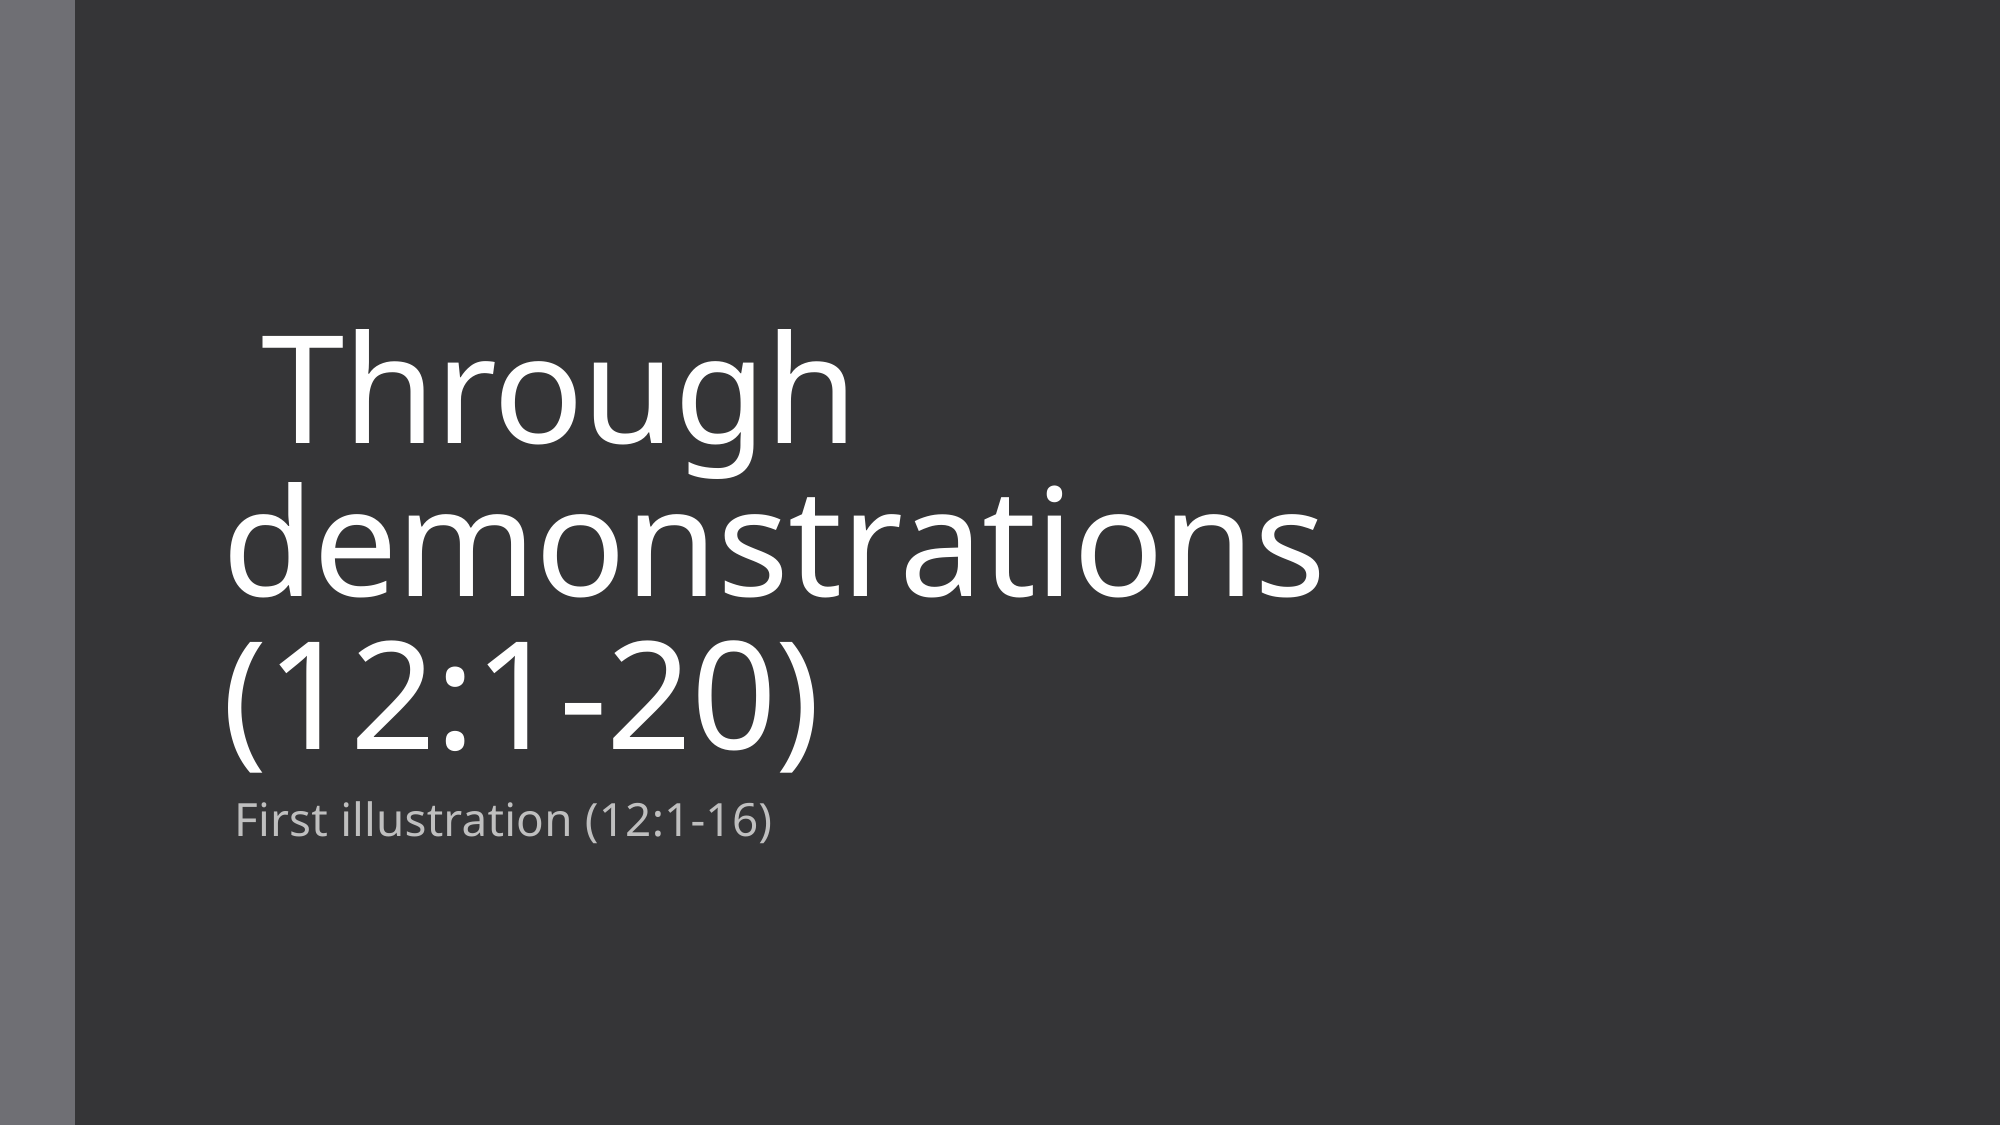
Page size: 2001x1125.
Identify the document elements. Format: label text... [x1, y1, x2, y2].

subtitle First illustration (12:1-16) [206, 787, 1752, 1066]
title Through demonstrations (12:1-20) [206, 124, 1752, 787]
